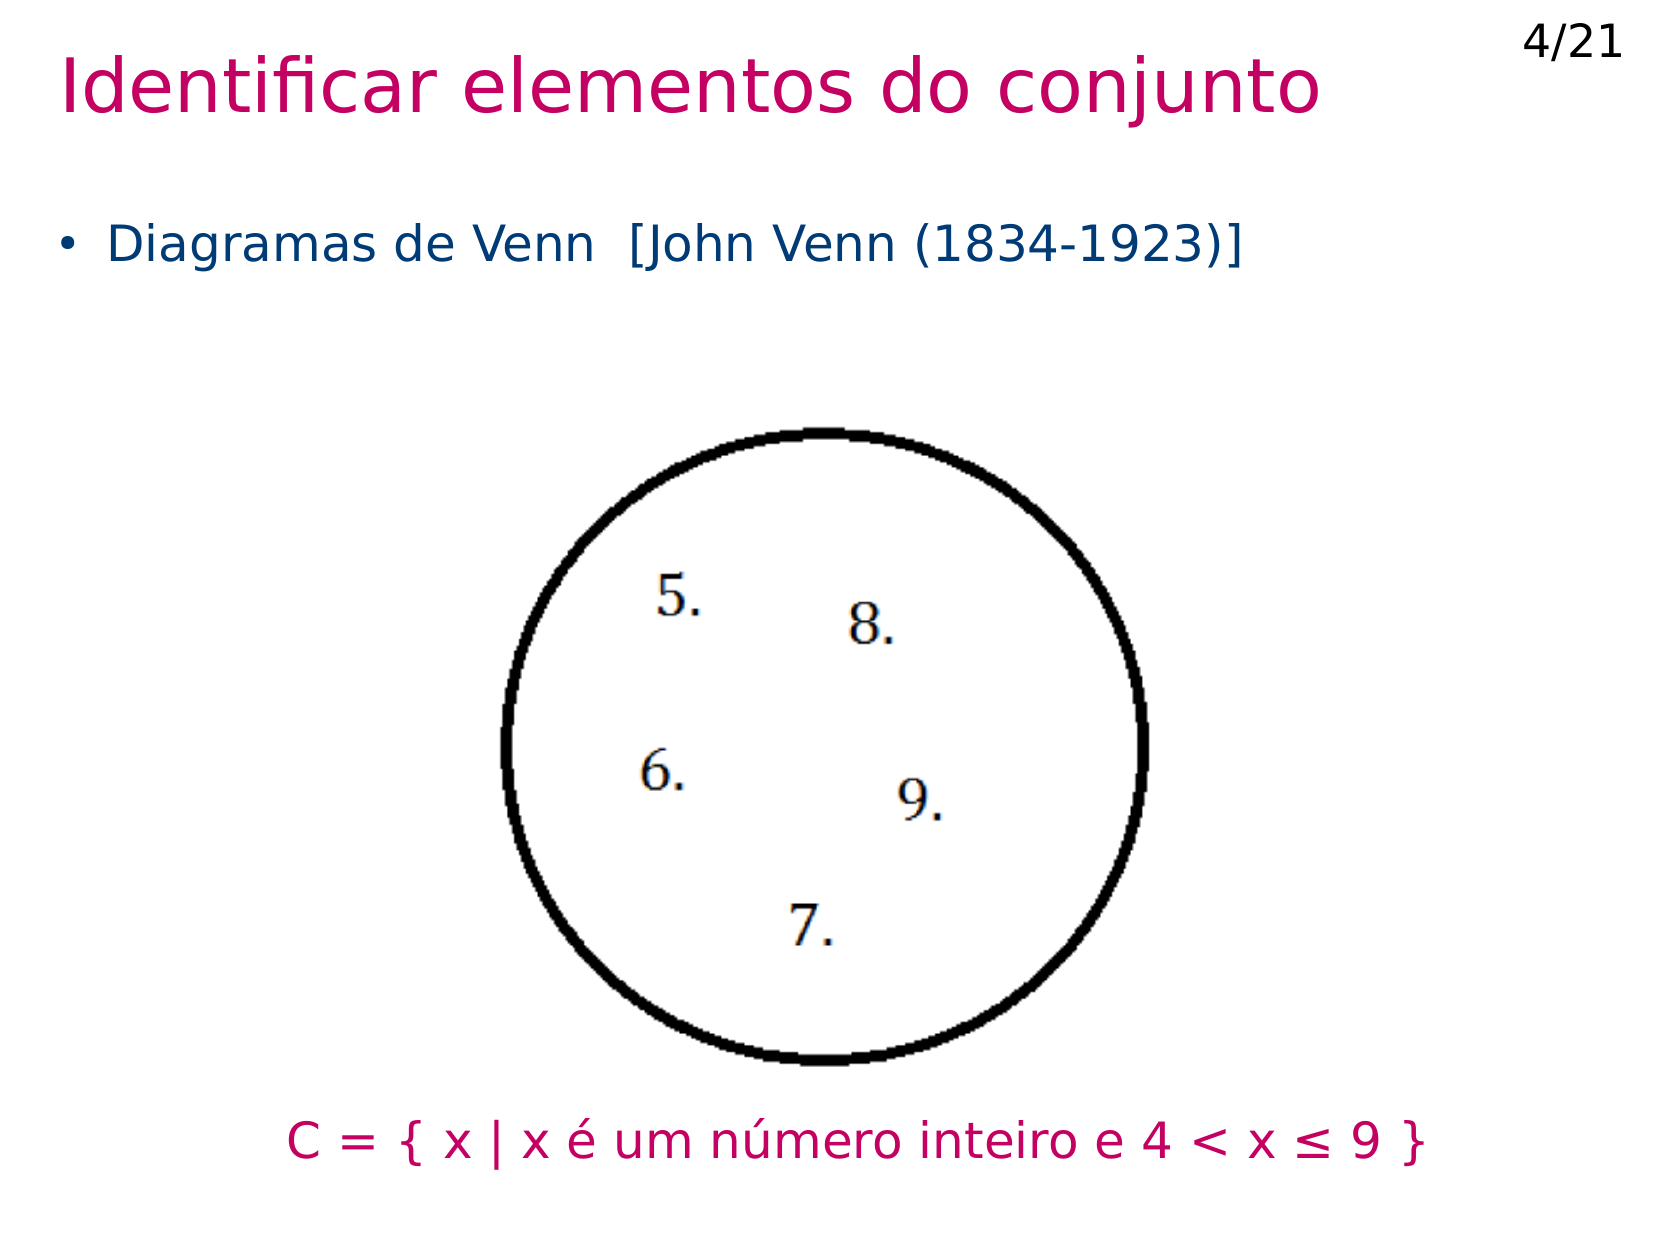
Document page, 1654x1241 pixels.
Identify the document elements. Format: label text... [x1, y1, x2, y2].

picture [496, 420, 1154, 1069]
title Identificar elementos do conjunto [59, 29, 1595, 148]
text_box C = { x | x é um número inteiro e 4 < x ≤ 9 } [271, 1104, 1489, 1184]
list Diagramas de Venn [John Venn (1834-1923)] [59, 206, 1625, 1211]
